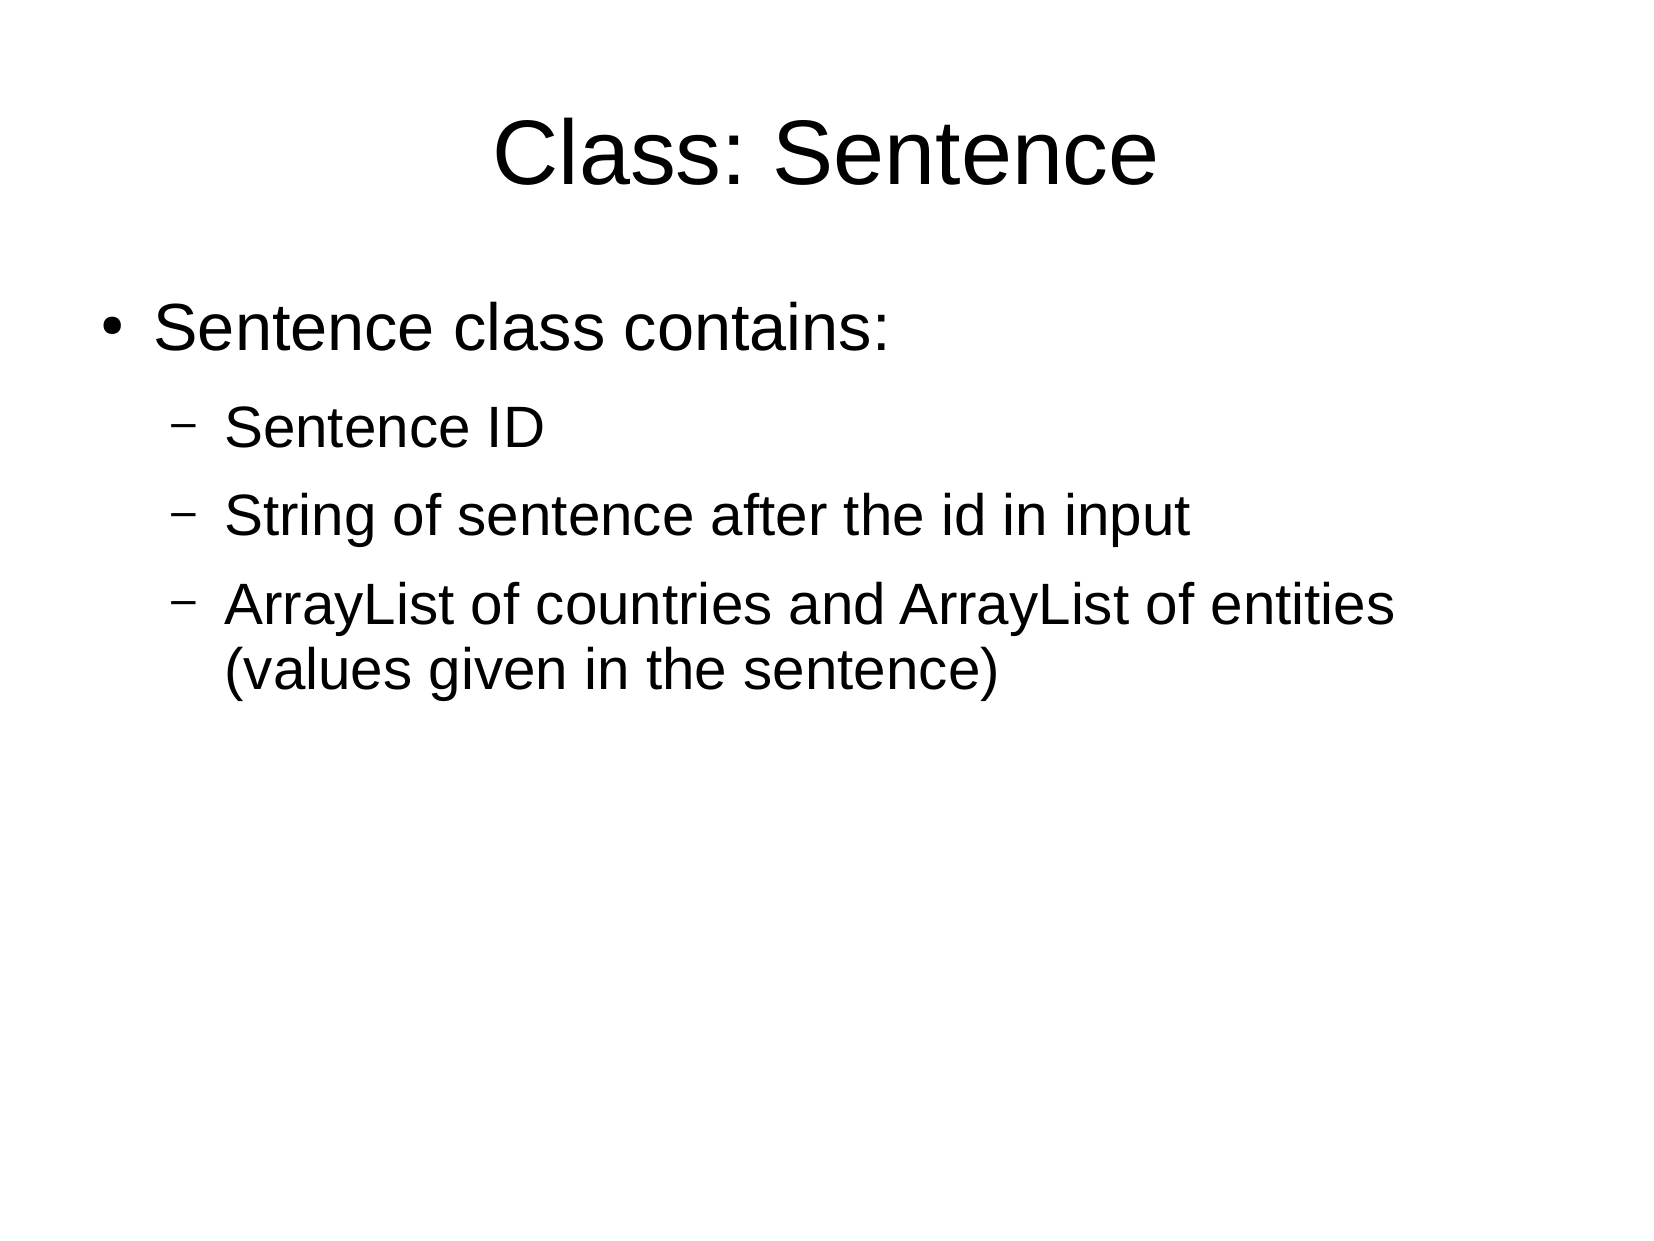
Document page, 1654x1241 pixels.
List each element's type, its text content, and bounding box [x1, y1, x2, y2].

list Sentence class contains: Sentence ID String of sentence after the id in input ArrayList of countries and ArrayList of entities (values given in the sentence) [82, 290, 1538, 1010]
title Class: Sentence [82, 49, 1571, 257]
